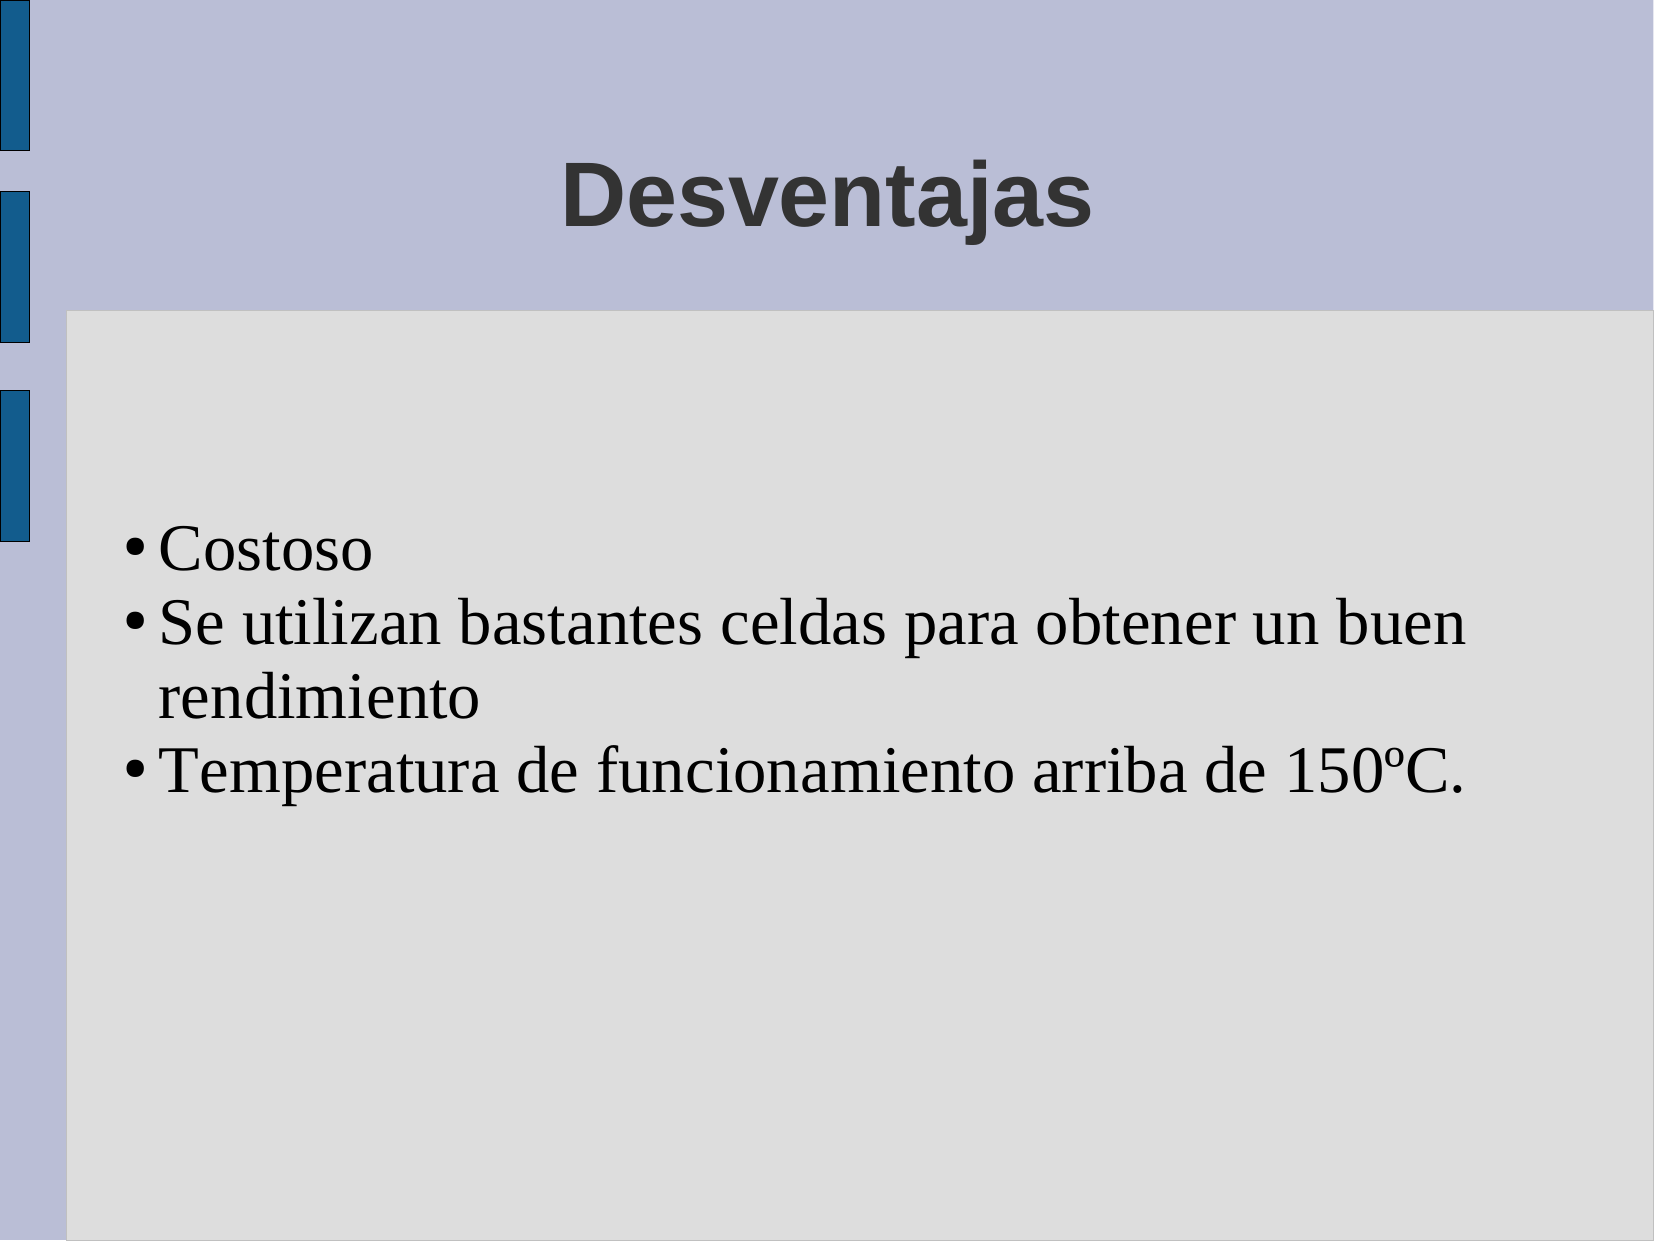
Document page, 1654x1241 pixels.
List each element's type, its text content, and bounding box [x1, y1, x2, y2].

subtitle Costoso Se utilizan bastantes celdas para obtener un buen rendimiento Temperatura de funcionamiento arriba de 150ºC. [123, 314, 1536, 1004]
title Desventajas [121, 98, 1534, 291]
